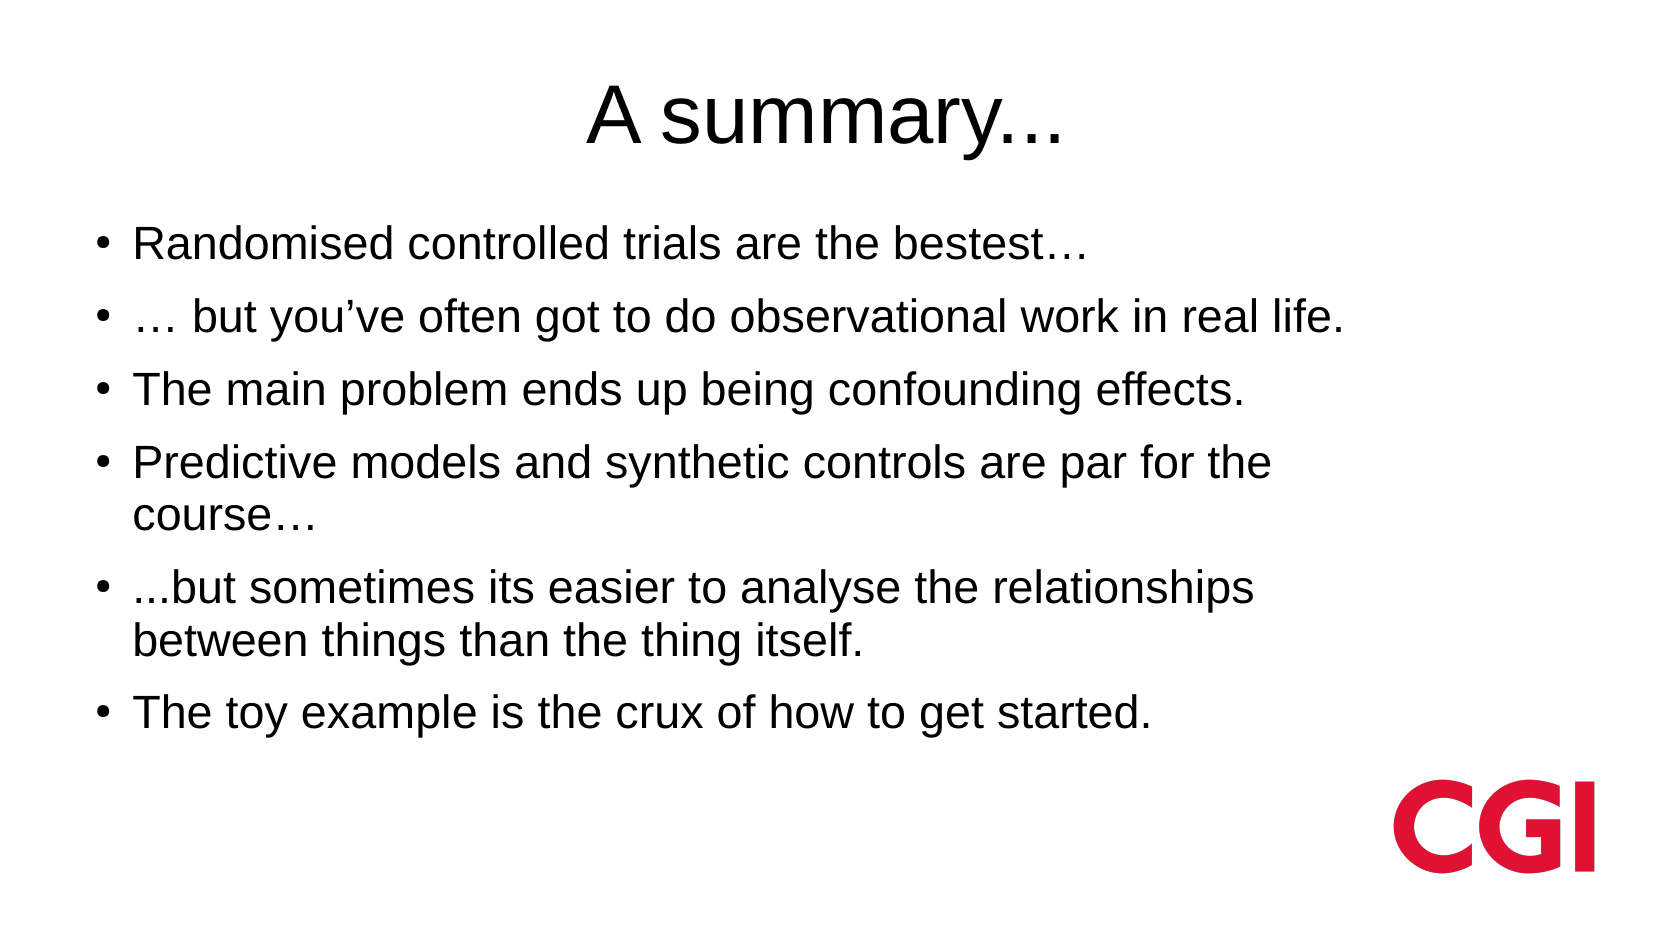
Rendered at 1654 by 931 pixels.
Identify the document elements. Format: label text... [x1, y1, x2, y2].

list Randomised controlled trials are the bestest… … but you’ve often got to do observational work in real life. The main problem ends up being confounding effects. Predictive models and synthetic controls are par for the course… ...but sometimes its easier to analyse the relationships between things than the thing itself. The toy example is the crux of how to get started. [82, 217, 1359, 758]
title A summary... [82, 37, 1571, 193]
picture [1393, 779, 1595, 874]
